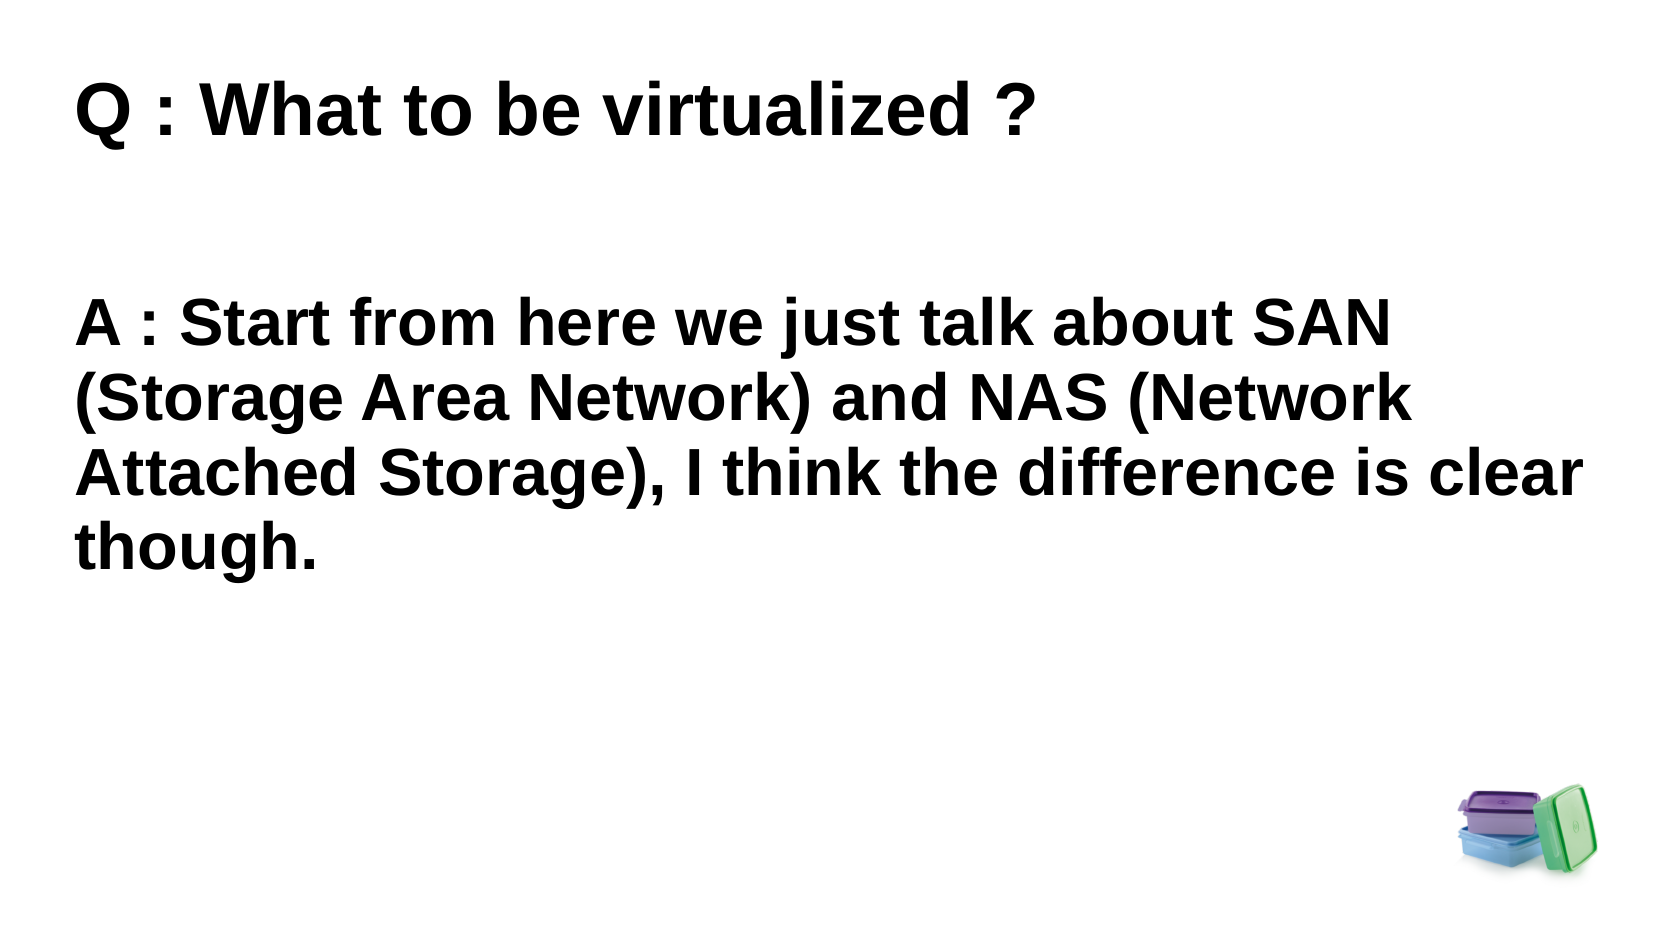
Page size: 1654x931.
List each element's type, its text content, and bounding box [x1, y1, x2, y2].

picture [1446, 779, 1606, 897]
text_box Q : What to be virtualized ? A : Start from here we just talk about SAN (Storage Area Network) and NAS (Network Attached Storage), I think the difference is clear though. [60, 60, 1621, 590]
